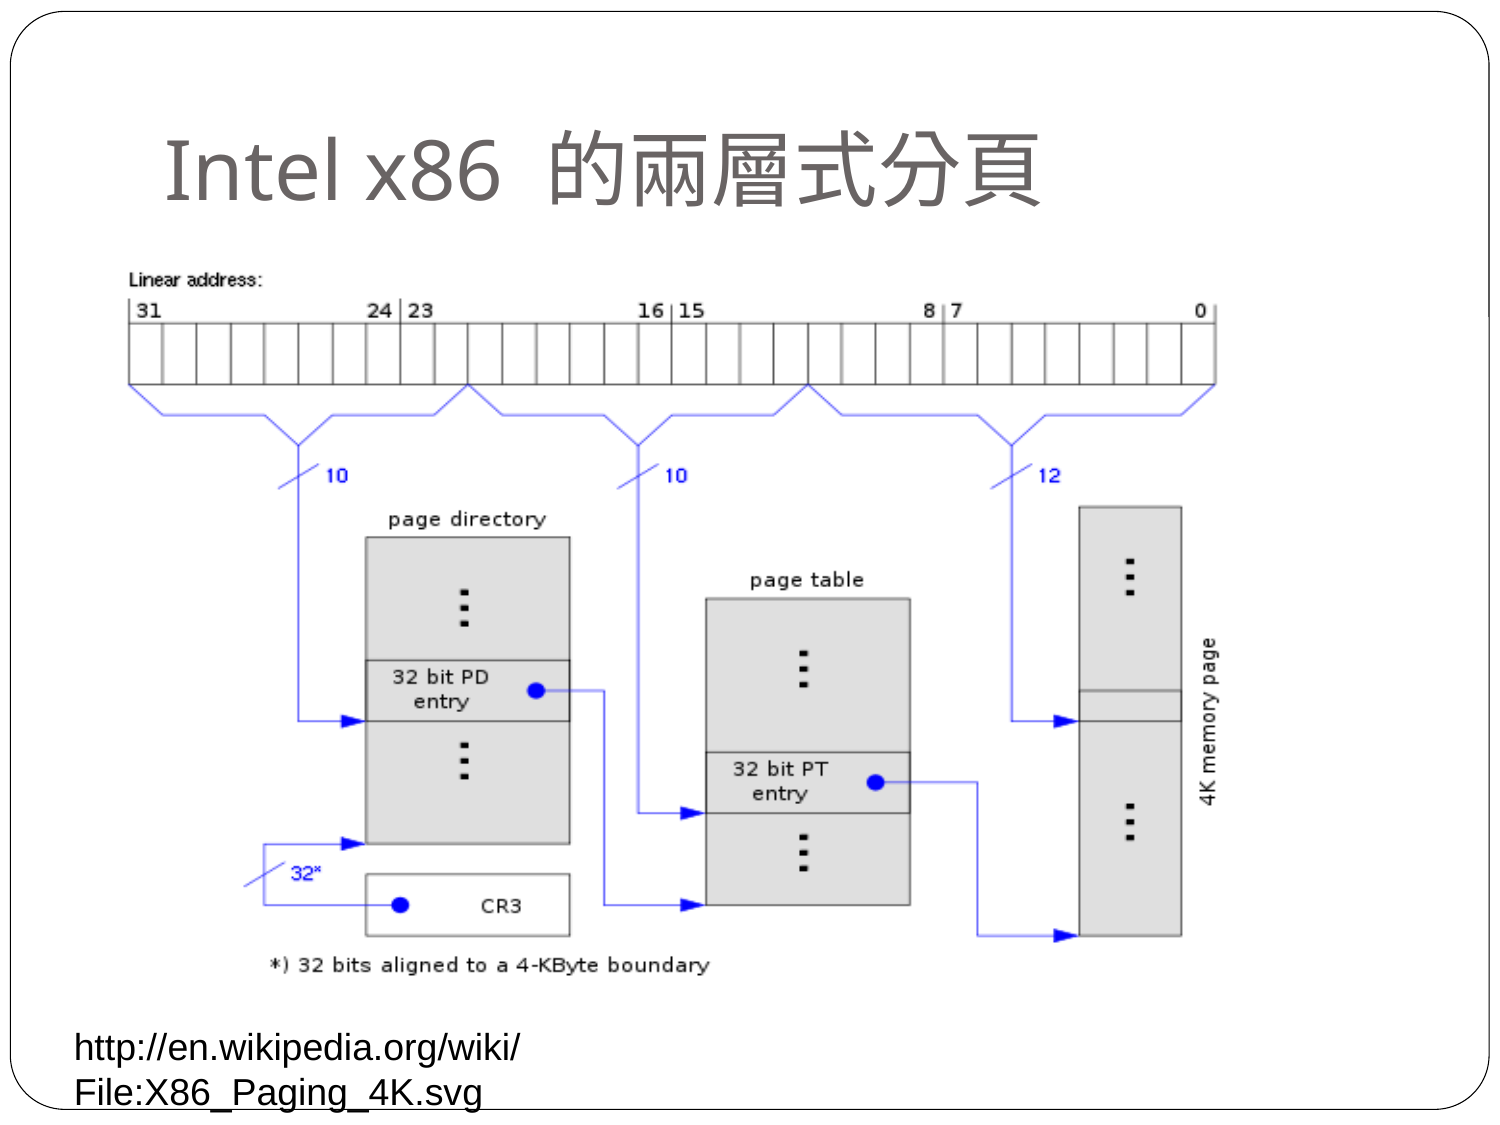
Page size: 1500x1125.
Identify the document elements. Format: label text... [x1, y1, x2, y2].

title Intel x86 的兩層式分頁 [150, 9, 1426, 233]
text_box http://en.wikipedia.org/wiki/File:X86_Paging_4K.svg [59, 1015, 944, 1076]
picture [117, 259, 1252, 981]
